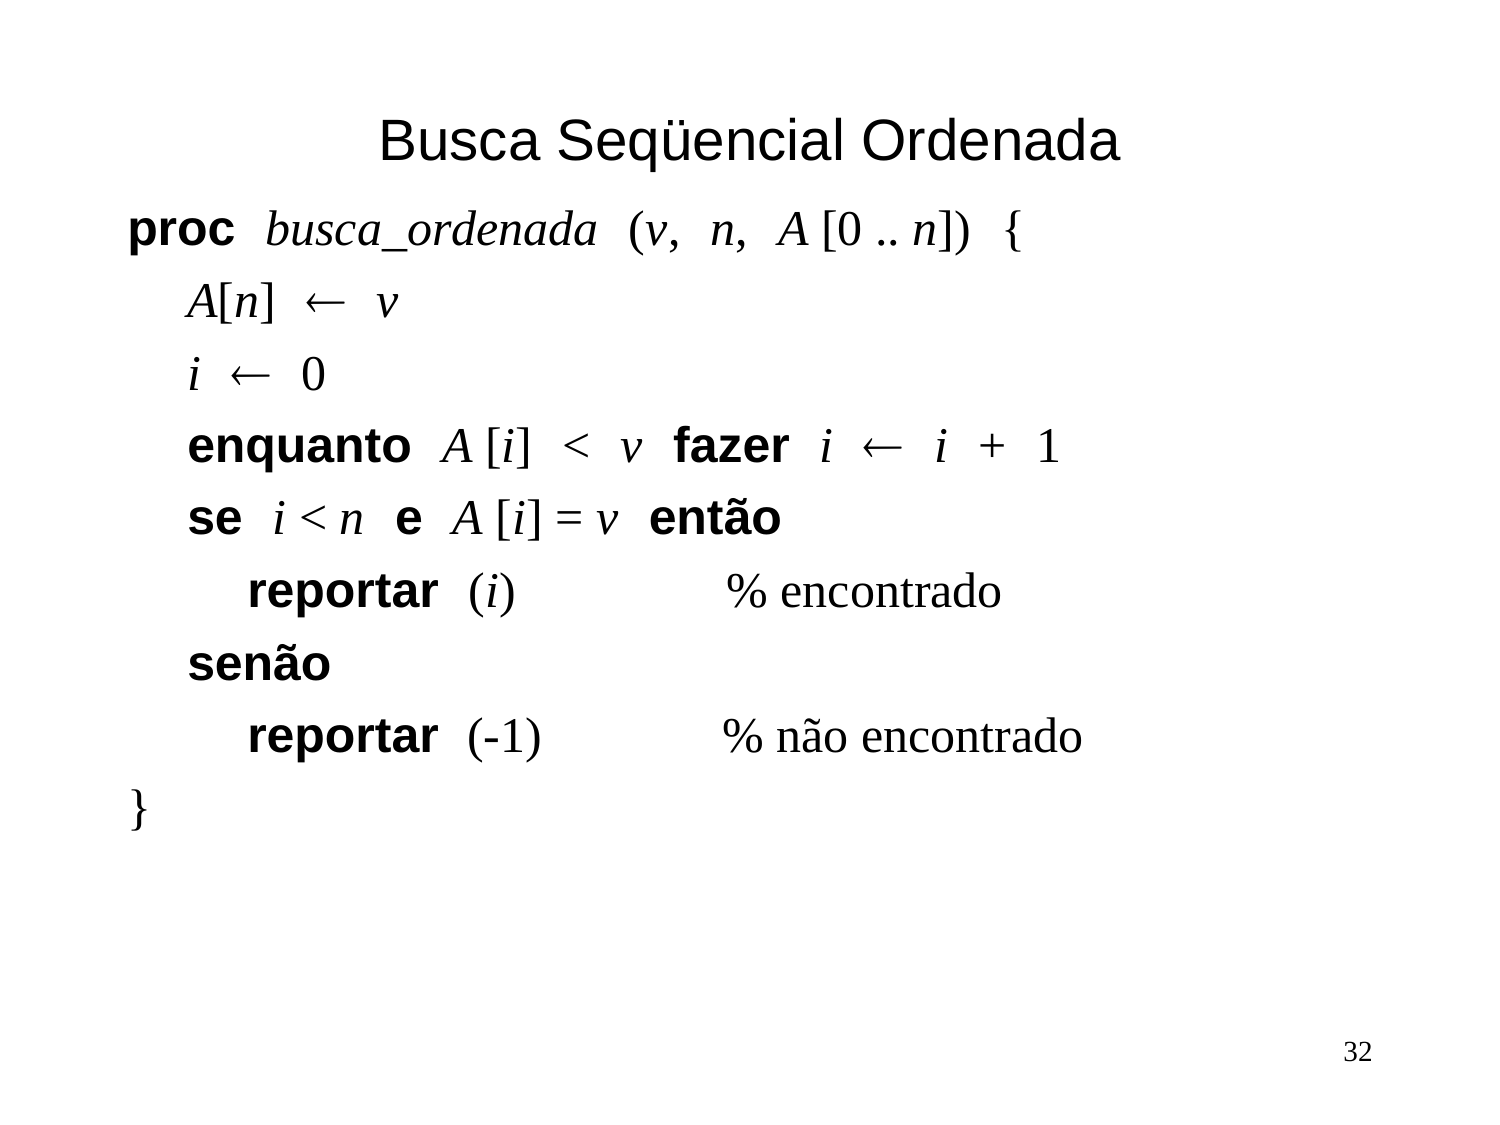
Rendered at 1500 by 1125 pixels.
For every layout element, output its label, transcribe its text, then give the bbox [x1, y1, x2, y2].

list proc busca_ordenada (v, n, A [0 .. n]) { A[n]  v i  0 enquanto A [i] < v fazer i  i + 1 se i < n e A [i] = v então reportar (i) % encontrado senão reportar (-1) % não encontrado } [112, 187, 1388, 1000]
title Busca Seqüencial Ordenada [112, 99, 1388, 175]
